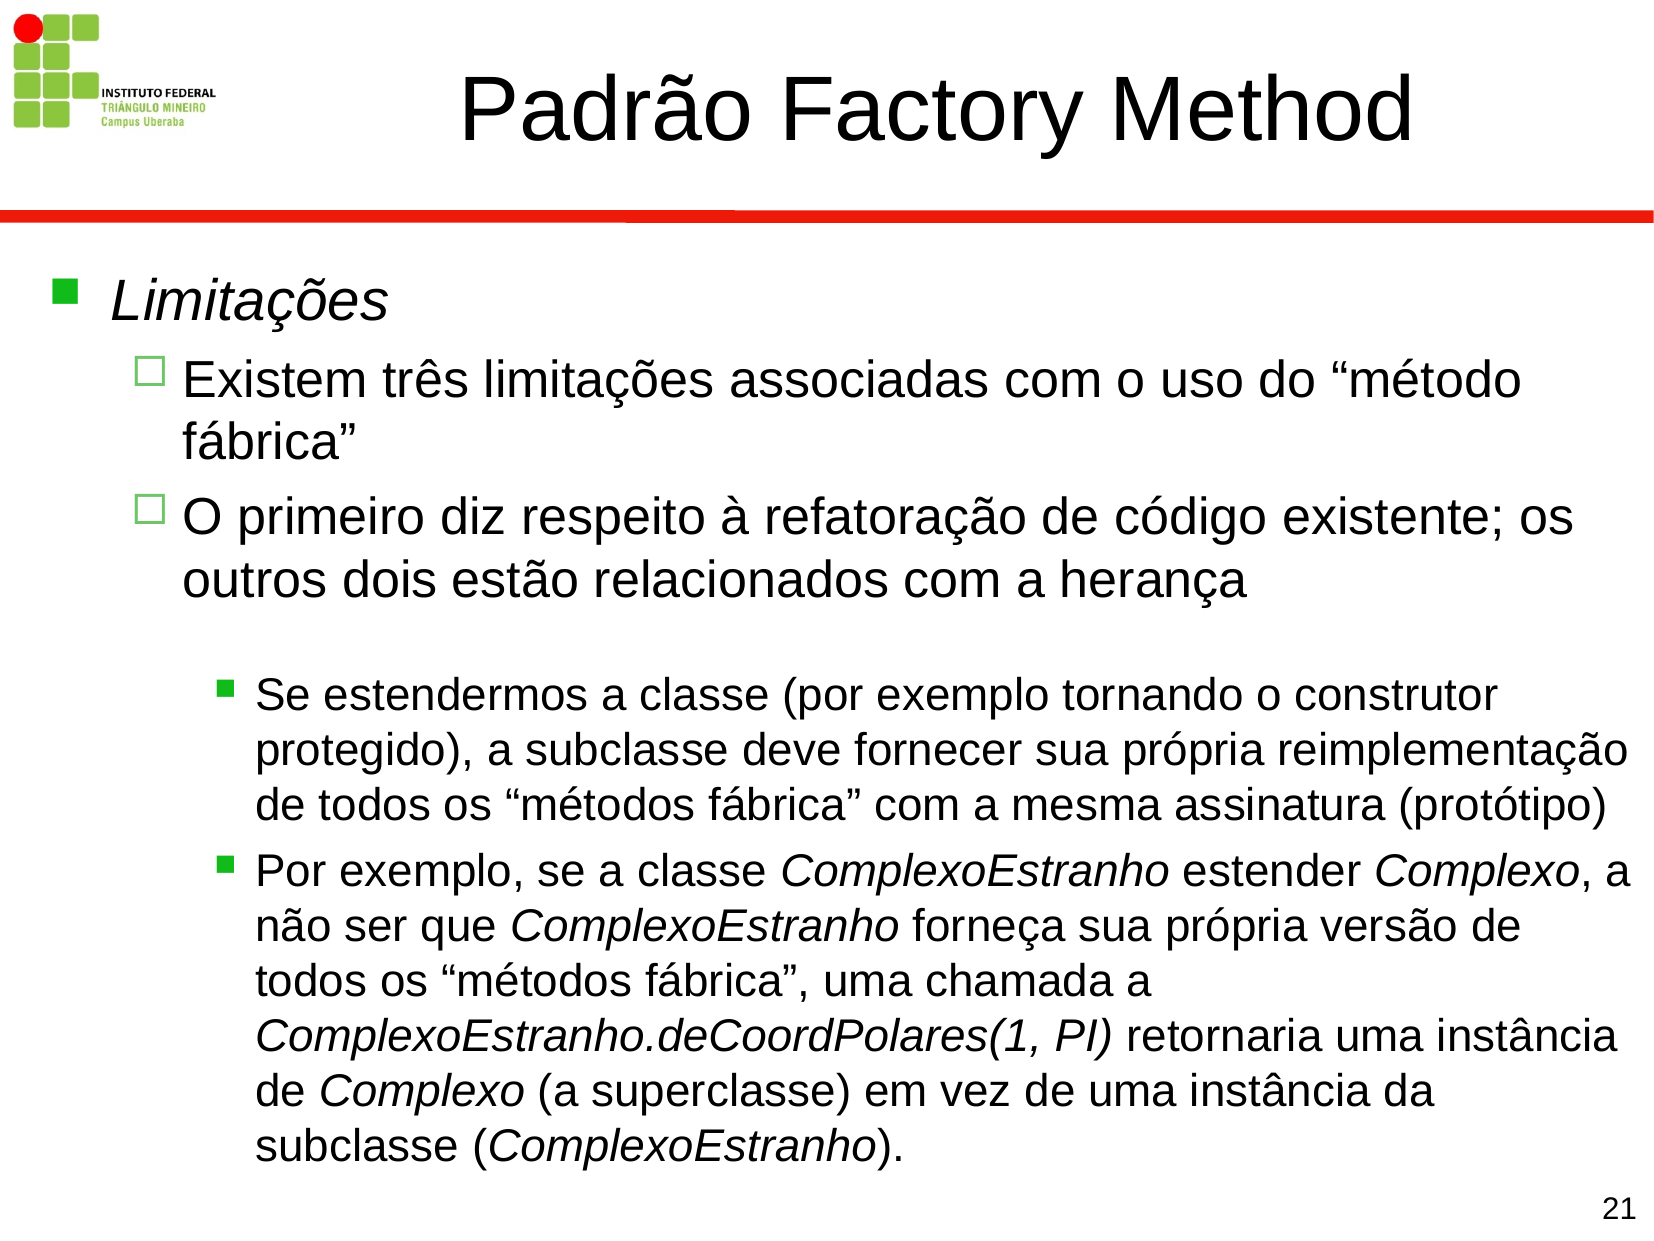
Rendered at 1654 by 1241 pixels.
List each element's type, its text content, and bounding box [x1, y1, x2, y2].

text_box <number> [1185, 1179, 1654, 1220]
text_box Padrão Factory Method [253, 0, 1622, 207]
picture [0, 2, 228, 139]
text_box Limitações Existem três limitações associadas com o uso do “método fábrica” O primeiro diz respeito à refatoração de código existente; os outros dois estão relacionados com a herança Se estendermos a classe (por exemplo tornando o construtor protegido), a subclasse deve fornecer sua própria reimplementação de todos os “métodos fábrica” com a mesma assinatura (protótipo) Por exemplo, se a classe ComplexoEstranho estender Complexo, a não ser que ComplexoEstranho forneça sua própria versão de todos os “métodos fábrica”, uma chamada a ComplexoEstranho.deCoordPolares(1, PI) retornaria uma instância de Complexo (a superclasse) em vez de uma instância da subclasse (ComplexoEstranho). [32, 253, 1654, 1241]
